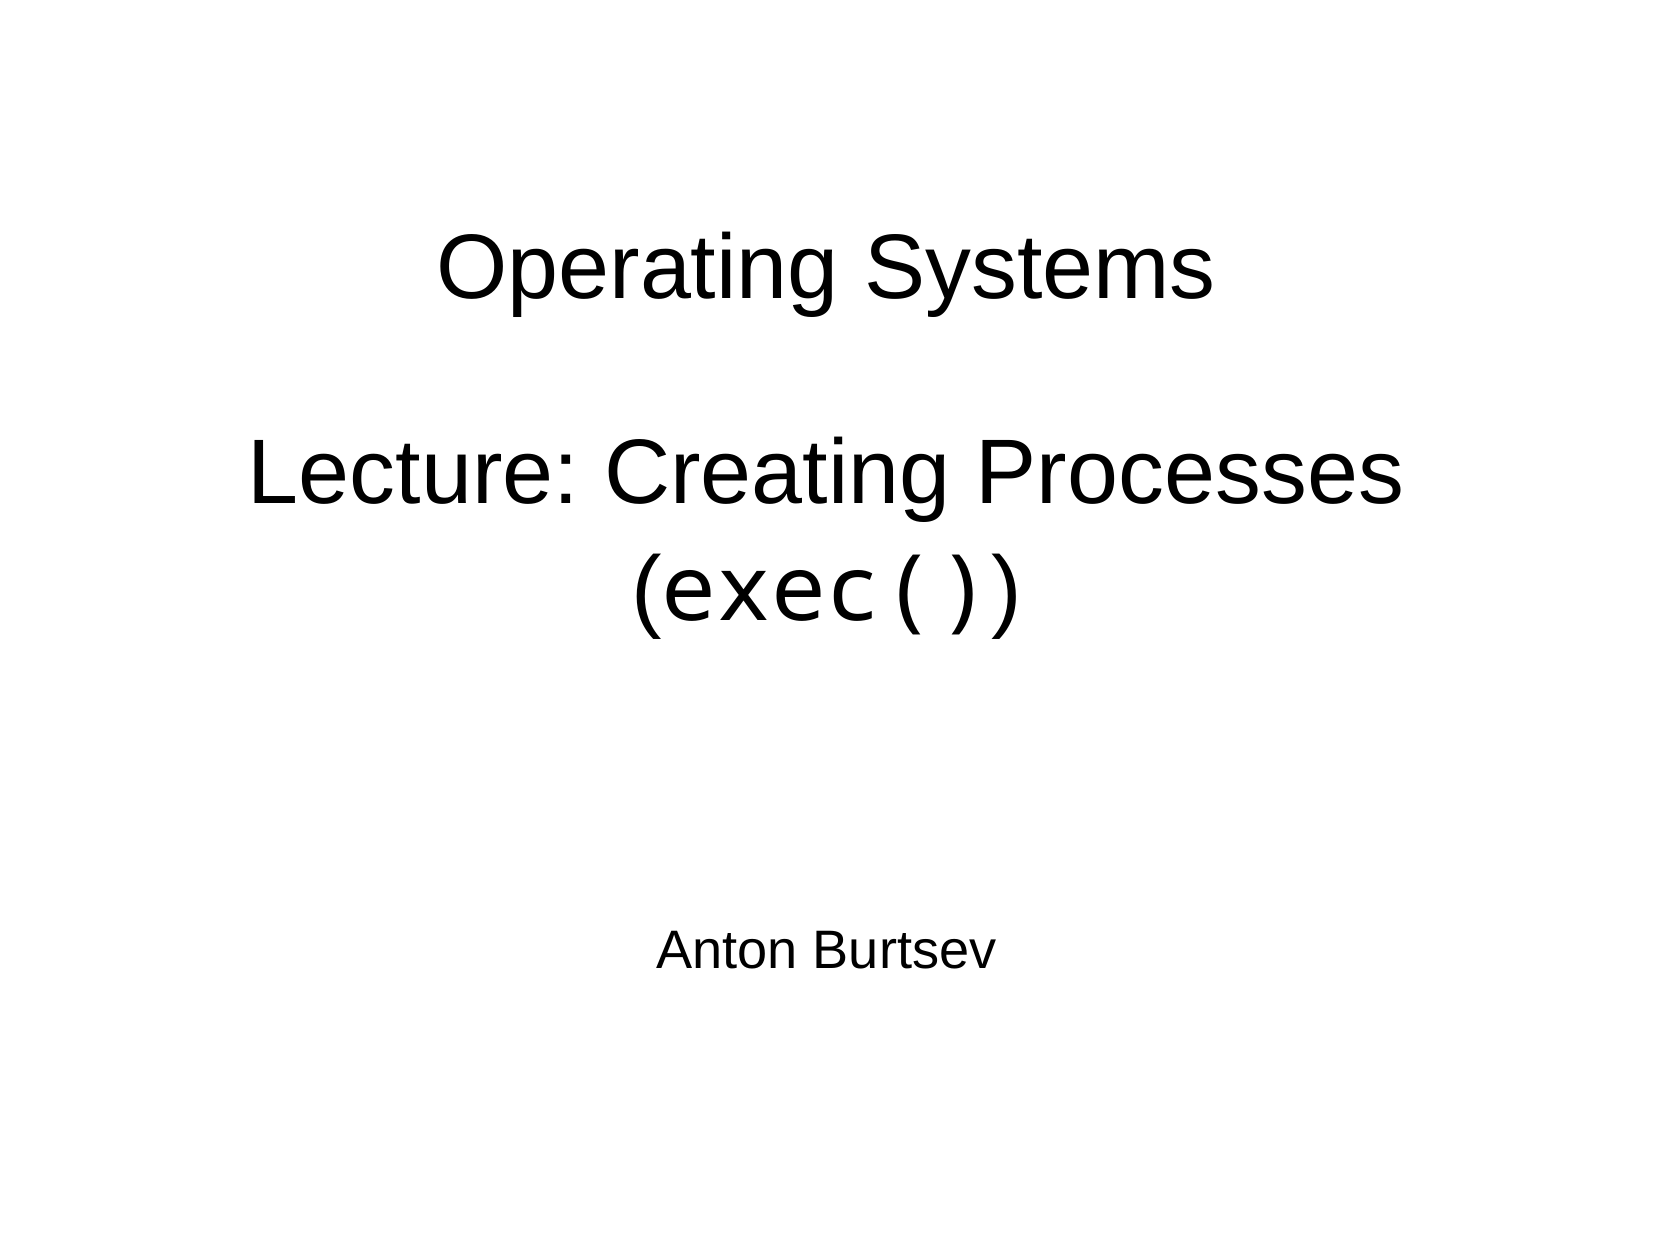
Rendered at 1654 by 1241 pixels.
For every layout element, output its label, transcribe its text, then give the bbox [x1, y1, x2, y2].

title Operating Systems Lecture: Creating Processes (exec()) [82, 113, 1571, 637]
subtitle Anton Burtsev [82, 637, 1571, 1109]
